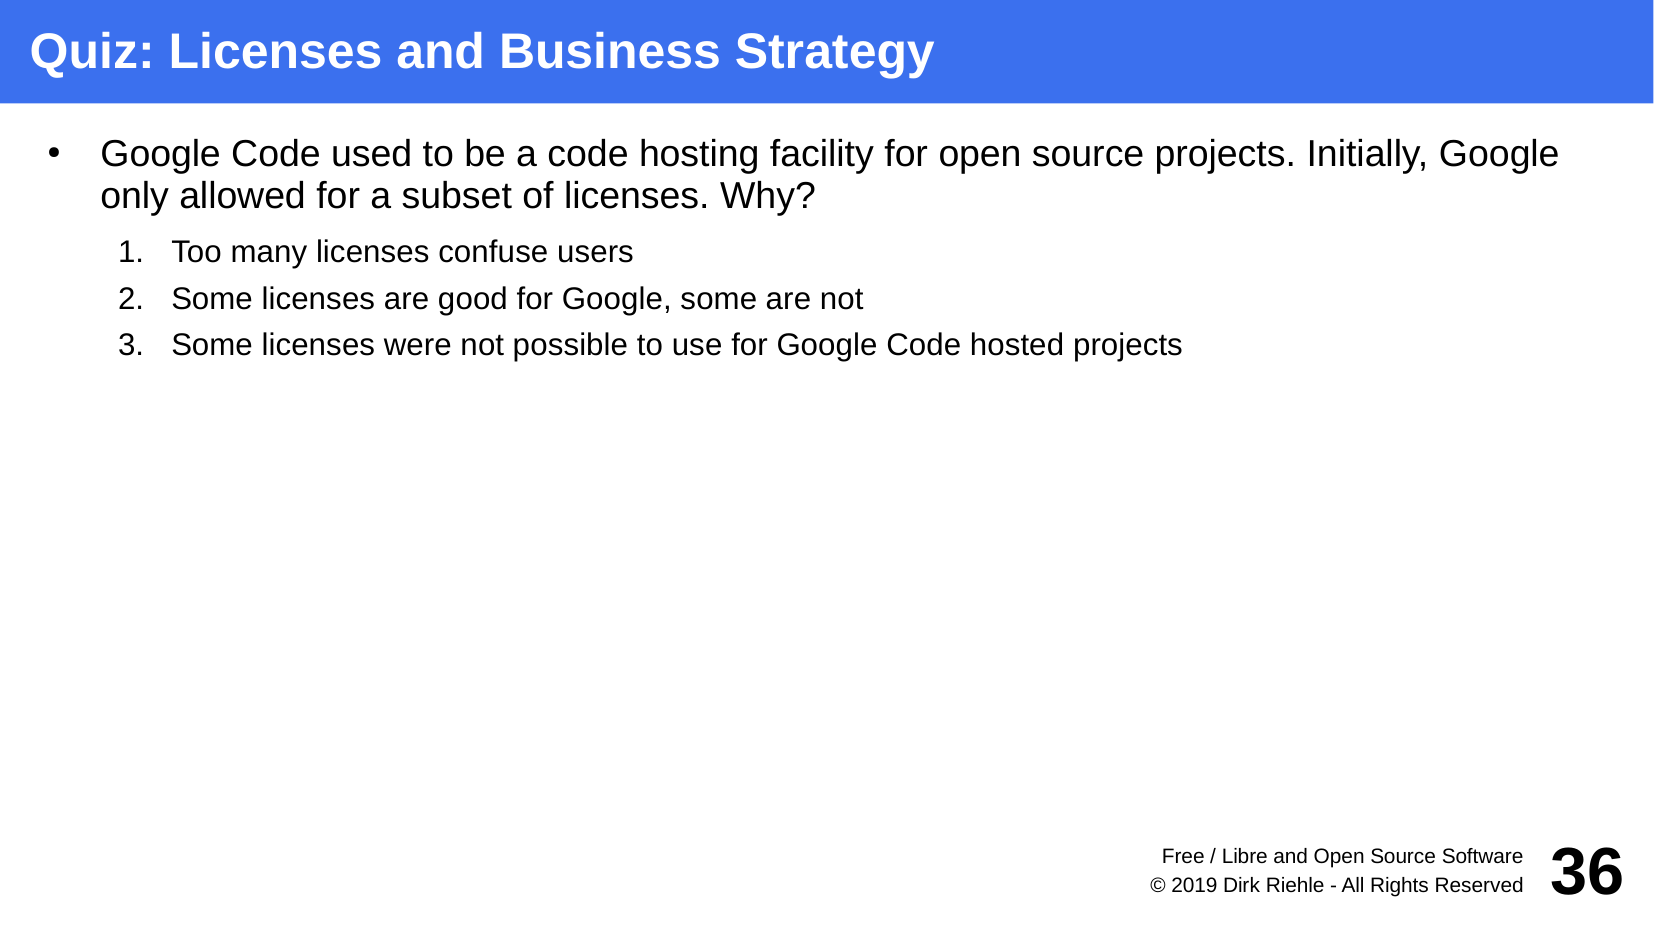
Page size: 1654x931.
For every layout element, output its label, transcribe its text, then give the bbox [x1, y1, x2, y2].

list Google Code used to be a code hosting facility for open source projects. Initially, Google only allowed for a subset of licenses. Why? Too many licenses confuse users Some licenses are good for Google, some are not Some licenses were not possible to use for Google Code hosted projects [29, 132, 1625, 813]
title Quiz: Licenses and Business Strategy [0, 0, 1654, 104]
